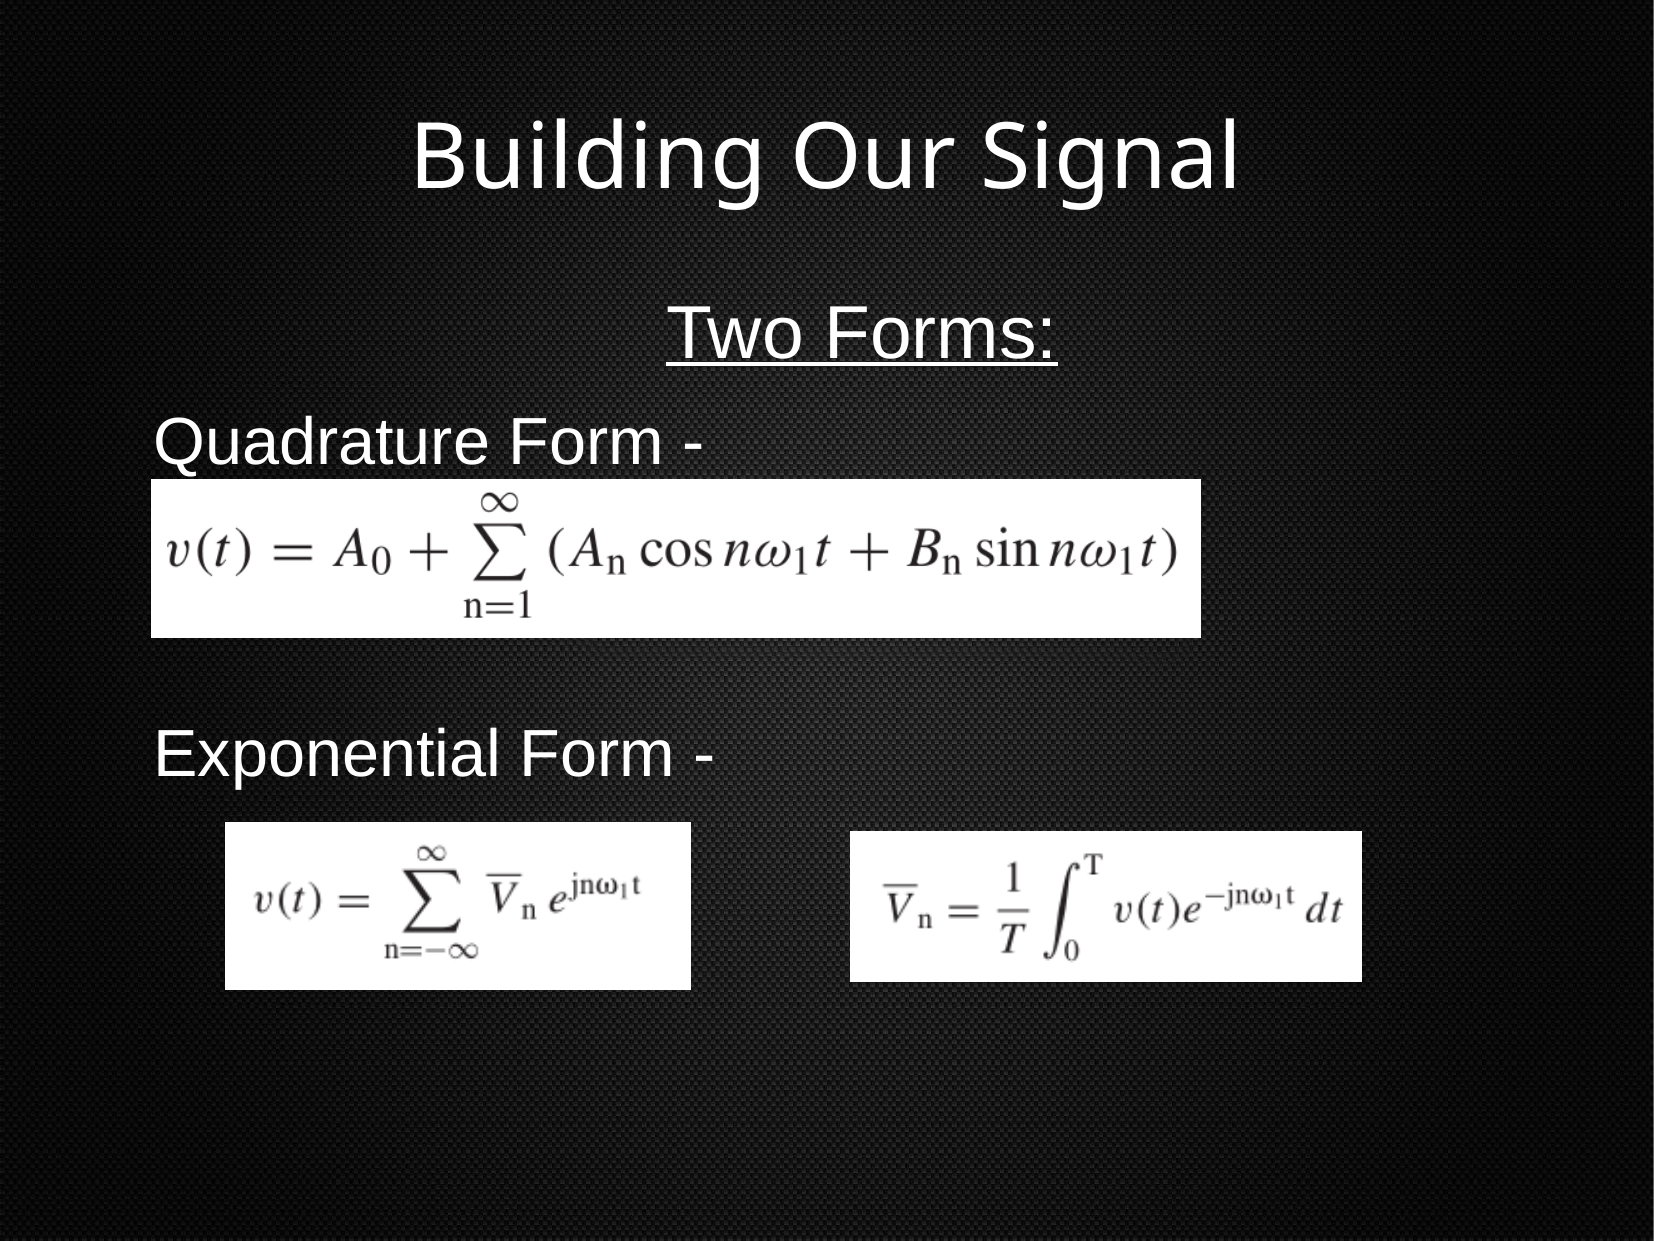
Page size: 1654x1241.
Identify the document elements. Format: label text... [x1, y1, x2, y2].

picture [0, 0, 1654, 1241]
title Building Our Signal [82, 49, 1571, 257]
list Two Forms: Quadrature Form - Exponential Form - [82, 290, 1571, 1010]
